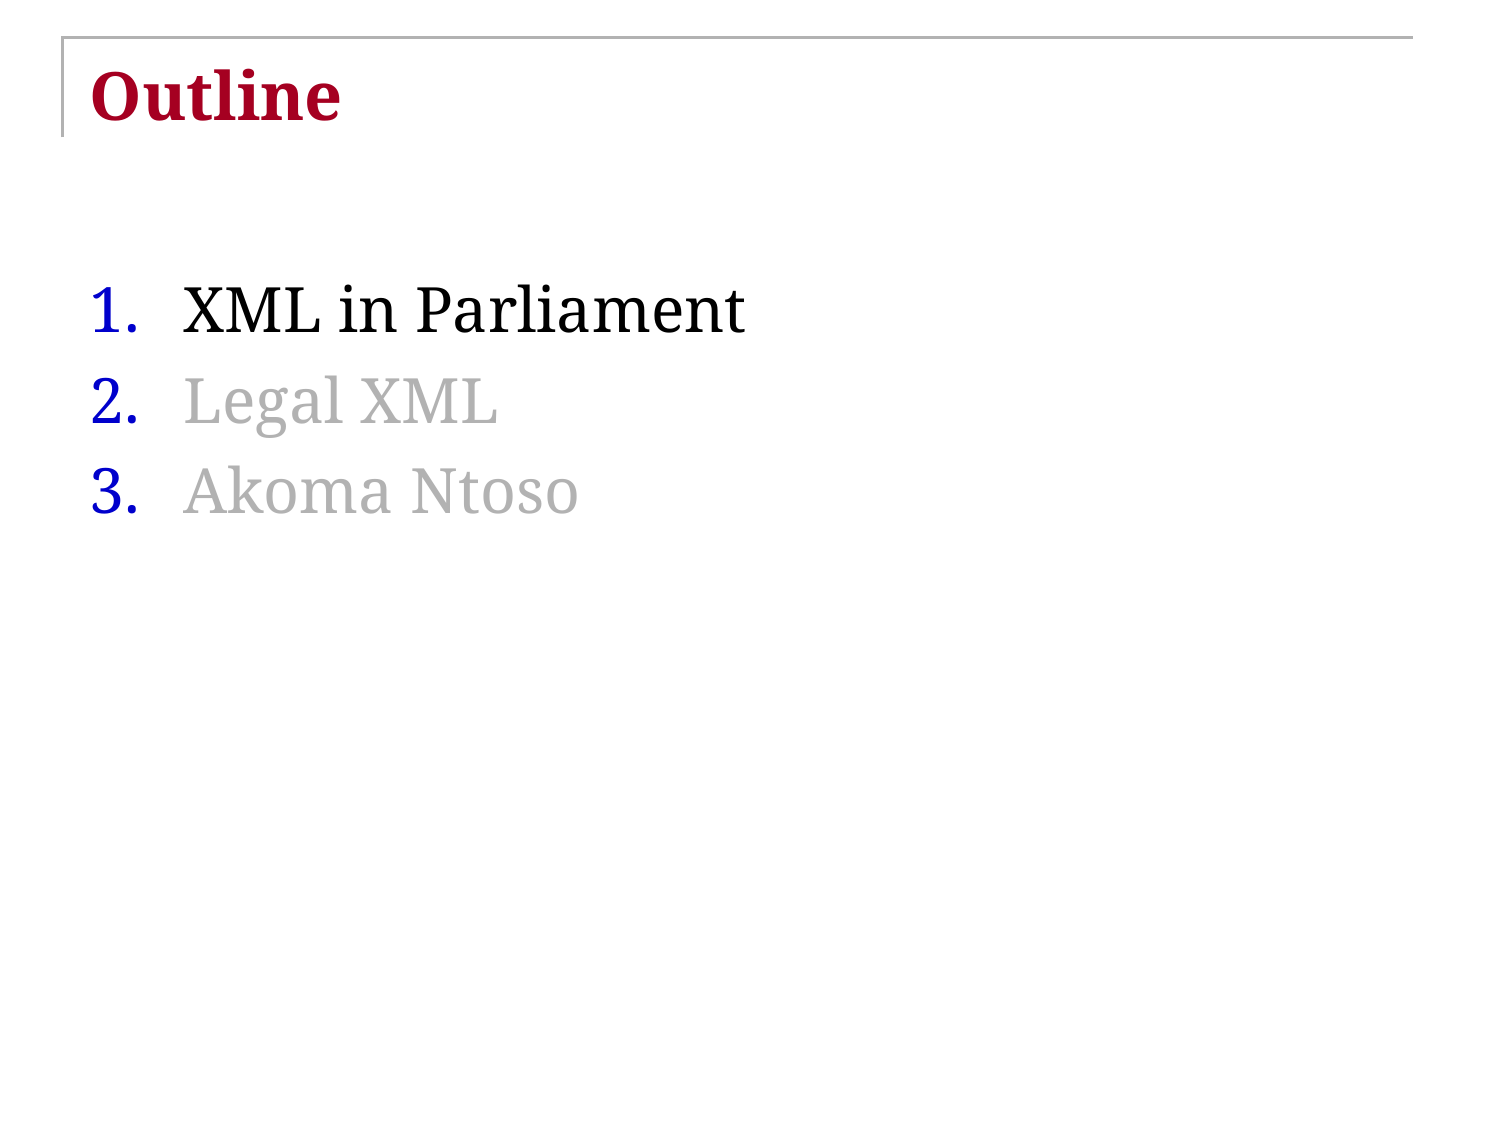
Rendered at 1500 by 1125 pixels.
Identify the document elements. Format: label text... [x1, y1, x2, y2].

list XML in Parliament Legal XML Akoma Ntoso [75, 262, 1426, 1006]
title Outline [75, 45, 1426, 233]
